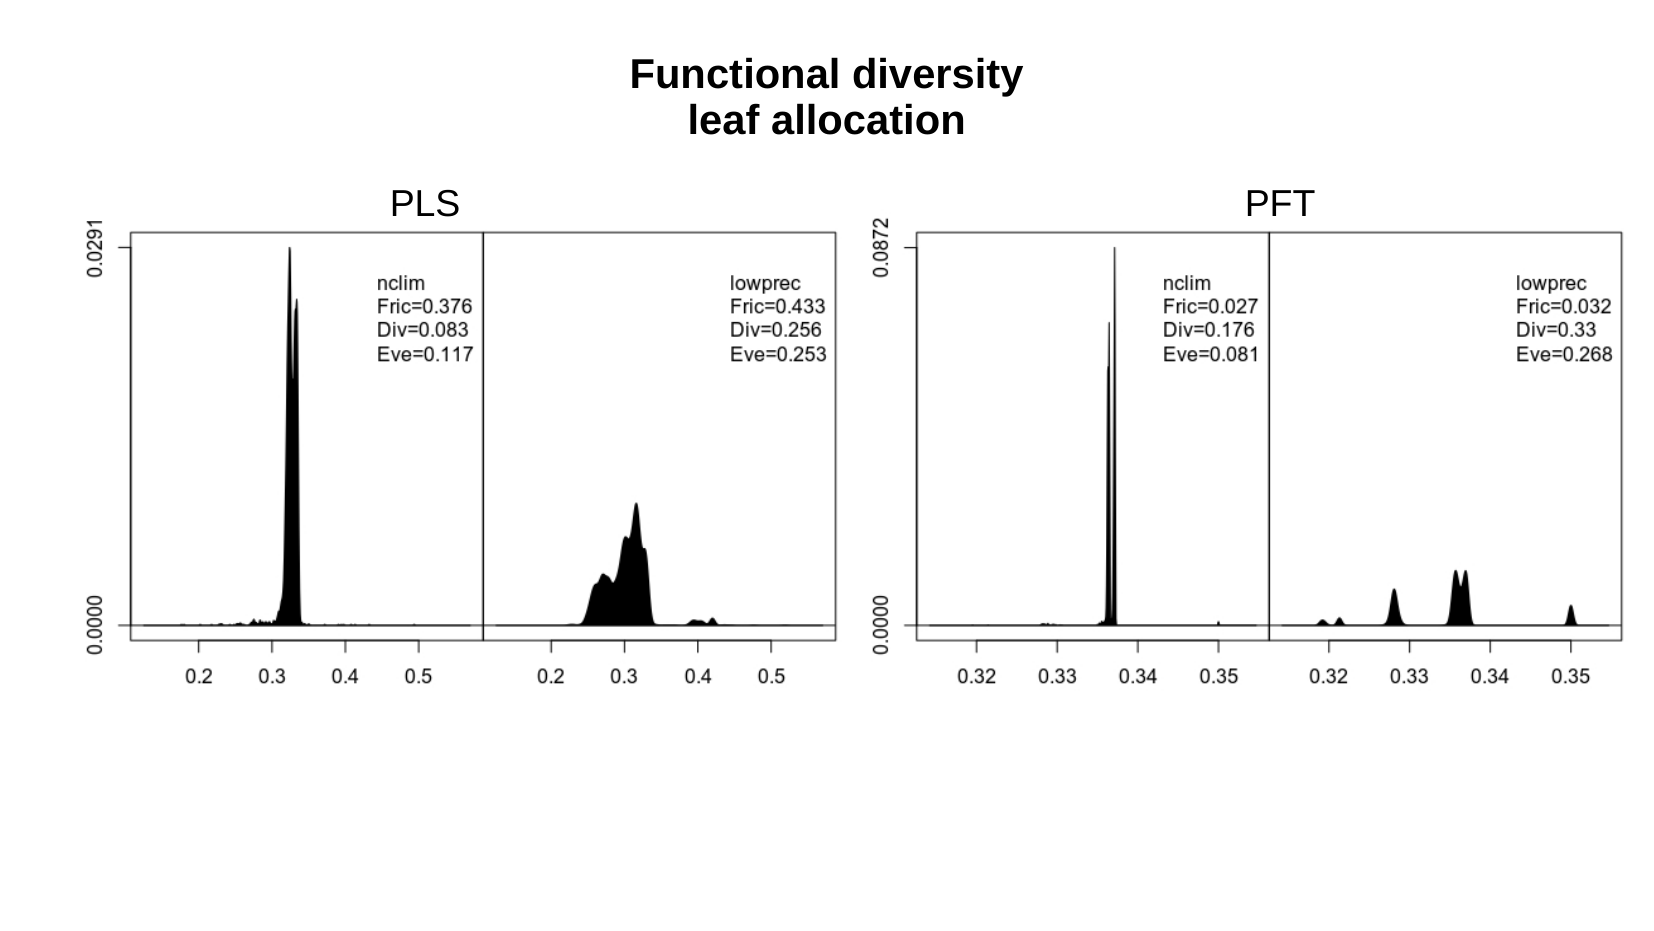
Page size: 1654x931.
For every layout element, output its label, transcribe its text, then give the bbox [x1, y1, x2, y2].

text_box PLS [375, 174, 556, 225]
text_box PFT [1230, 174, 1411, 226]
title Functional diversity leaf allocation [82, 19, 1571, 175]
picture [34, 209, 1646, 736]
